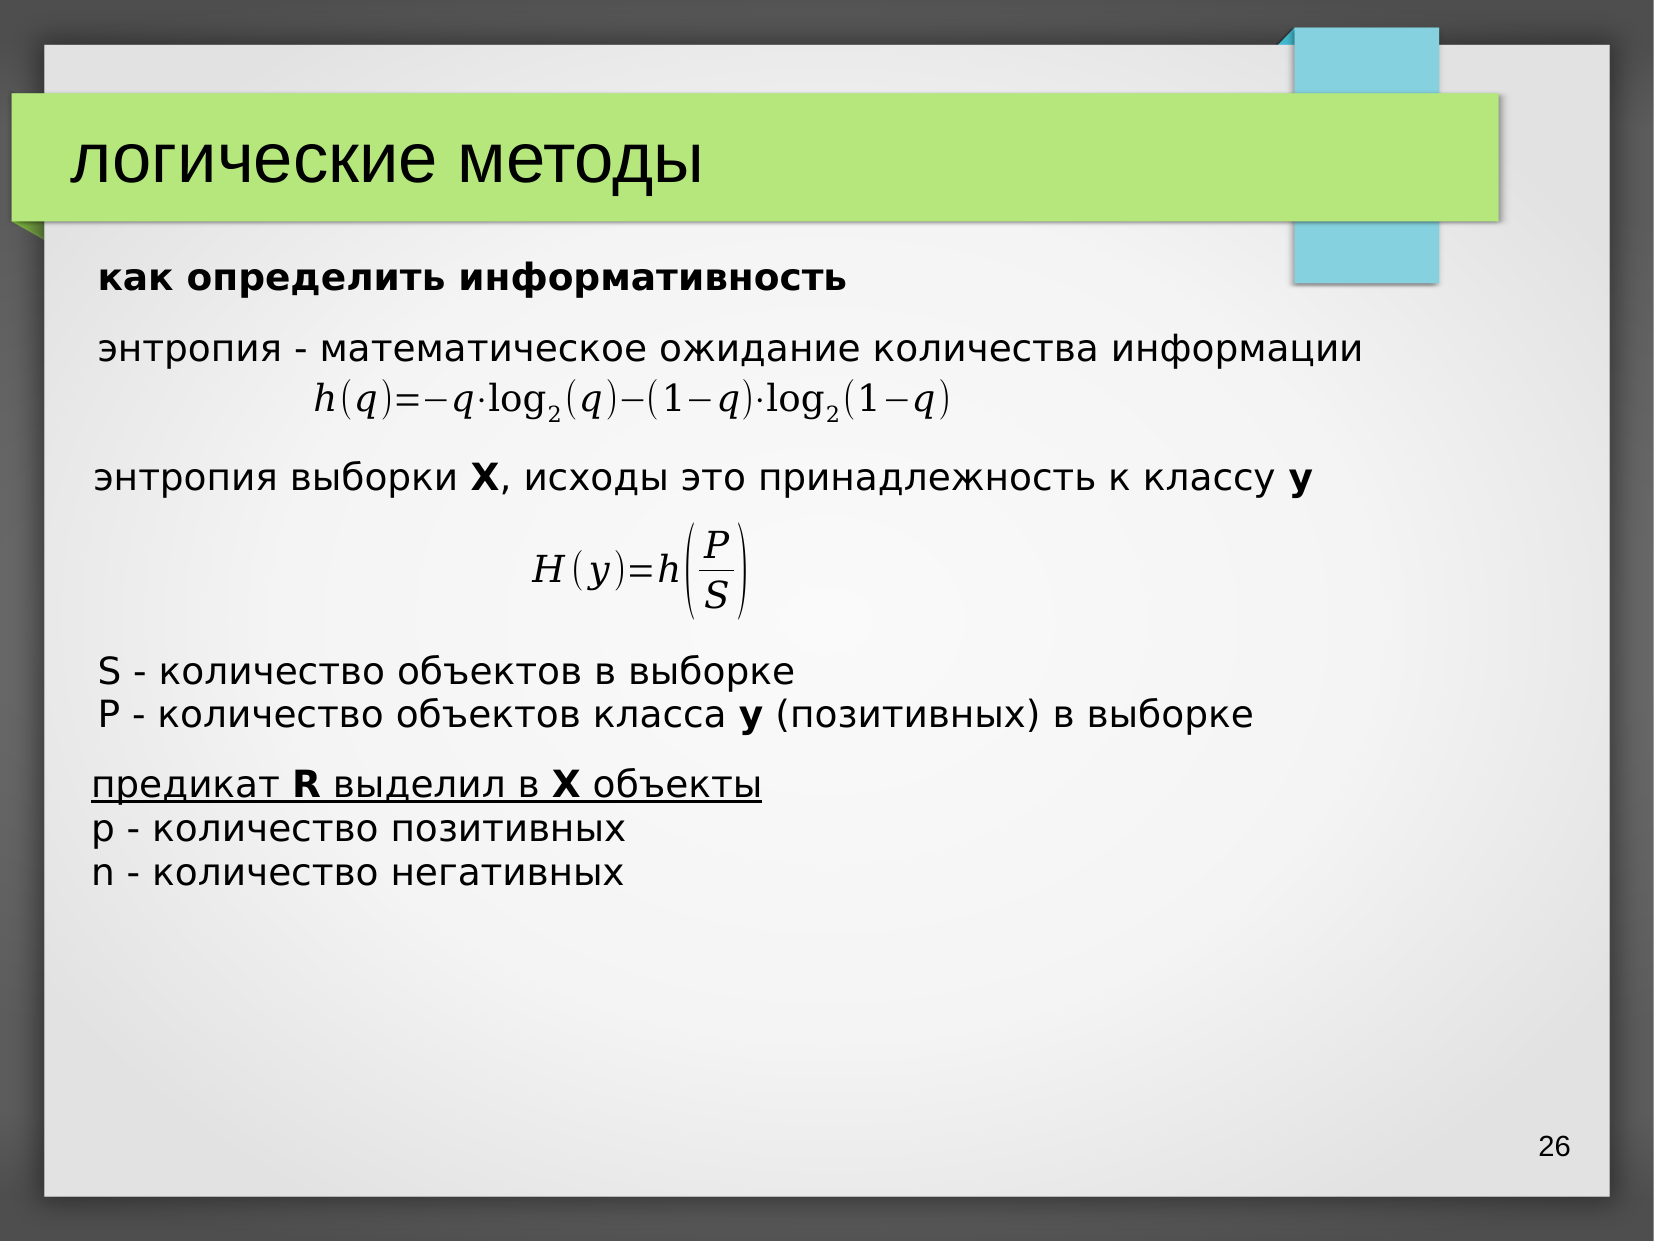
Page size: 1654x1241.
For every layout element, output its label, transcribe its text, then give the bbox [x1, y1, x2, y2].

text_box предикат R выделил в X объекты p - количество позитивных n - количество негативных [76, 755, 934, 910]
title логические методы [70, 118, 1205, 199]
text_box энтропия выборки X, исходы это принадлежность к классу y [78, 448, 1335, 520]
text_box энтропия - математическое ожидание количества информации [82, 318, 1398, 378]
text_box S - количество объектов в выборке P - количество объектов класса y (позитивных) в выборке [82, 642, 1276, 745]
chart [307, 378, 957, 428]
picture [0, 0, 1654, 1241]
chart [524, 519, 756, 622]
text_box как определить информативность [82, 248, 875, 307]
